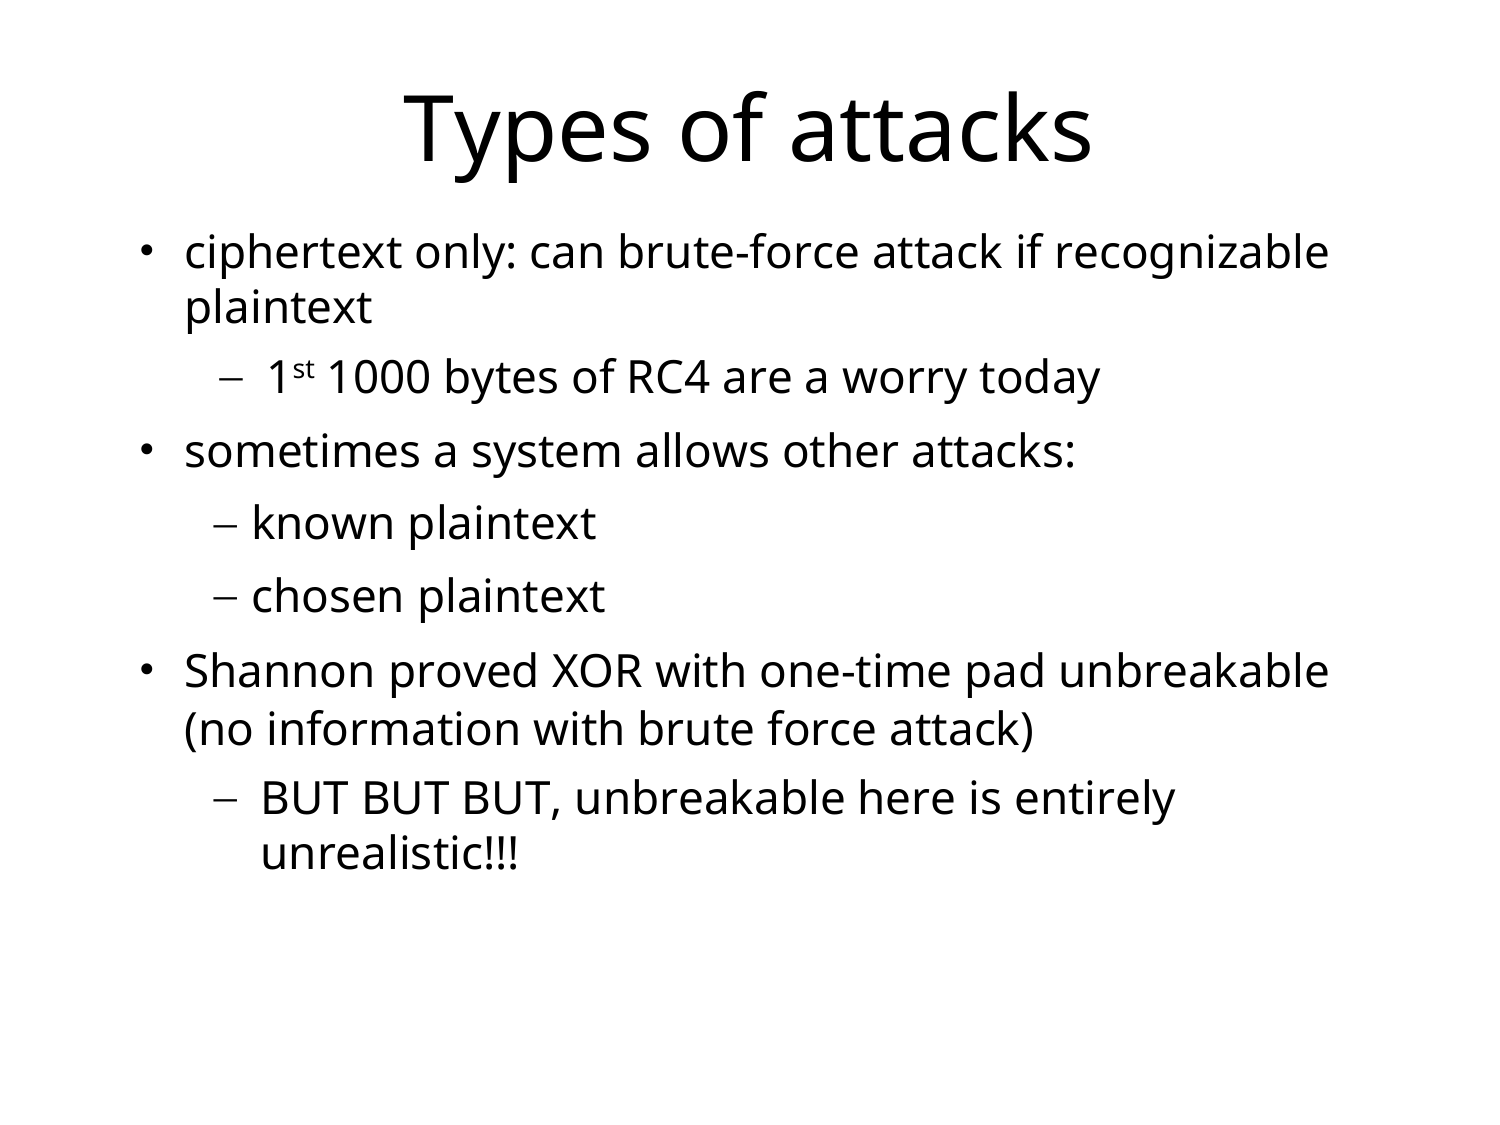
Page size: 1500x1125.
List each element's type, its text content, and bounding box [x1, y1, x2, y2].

list ciphertext only: can brute-force attack if recognizable plaintext 1st 1000 bytes of RC4 are a worry today sometimes a system allows other attacks: known plaintext chosen plaintext Shannon proved XOR with one-time pad unbreakable (no information with brute force attack) BUT BUT BUT, unbreakable here is entirely unrealistic!!! [123, 214, 1383, 1110]
title Types of attacks [119, 31, 1379, 217]
